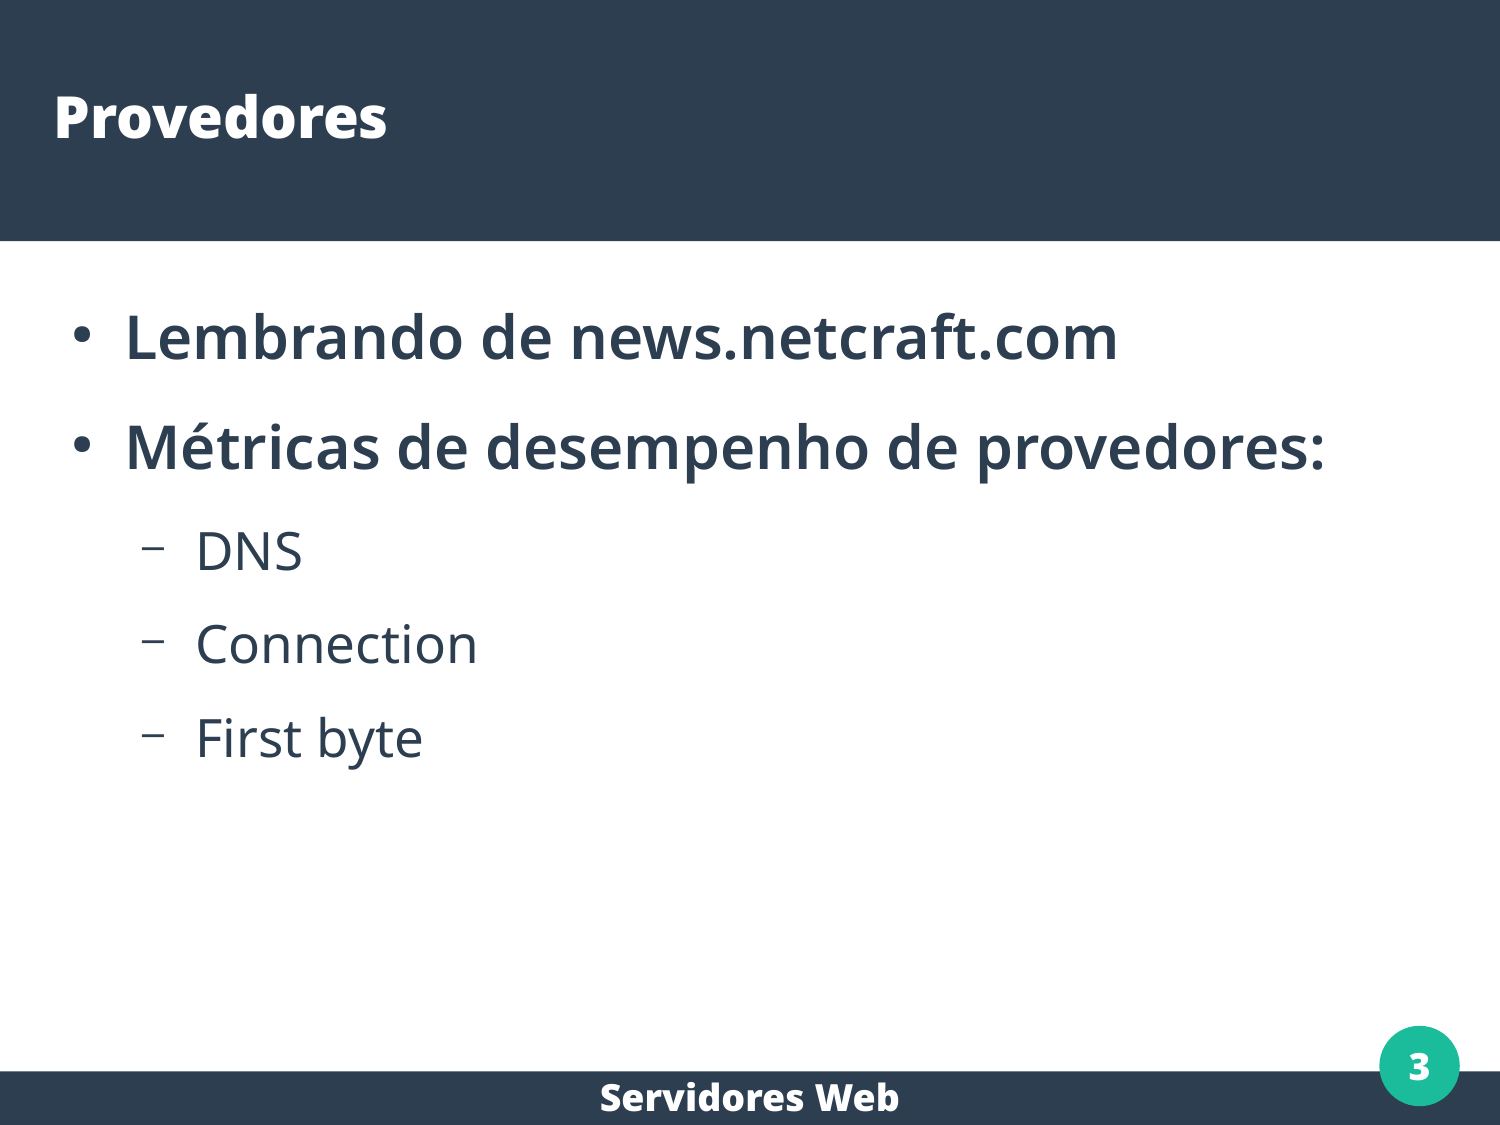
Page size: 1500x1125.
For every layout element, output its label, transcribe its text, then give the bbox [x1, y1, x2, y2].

title Provedores [53, 44, 1447, 188]
list Lembrando de news.netcraft.com Métricas de desempenho de provedores: DNS Connection First byte [53, 294, 1447, 1045]
